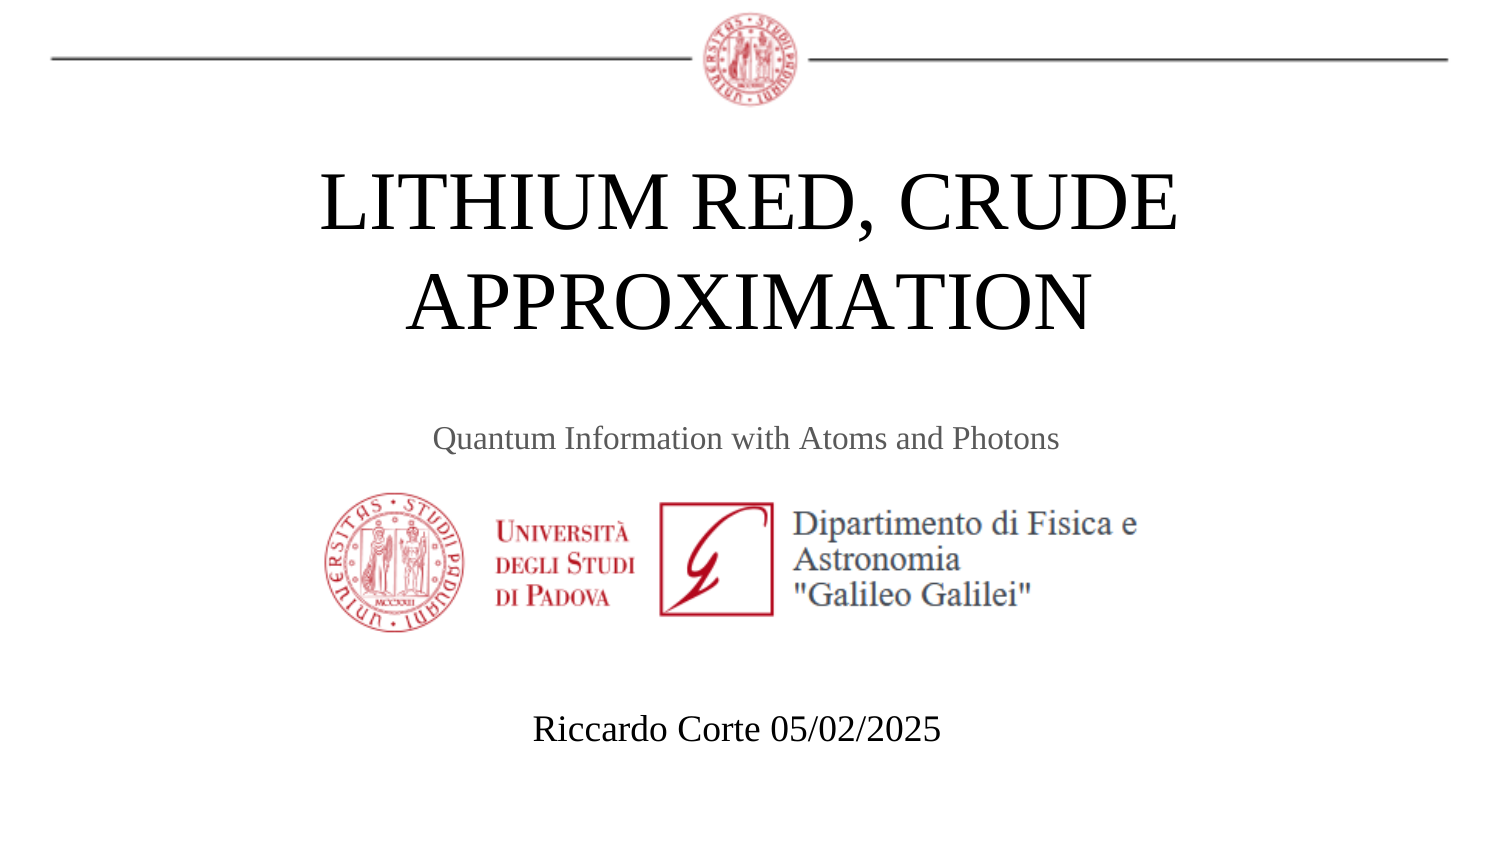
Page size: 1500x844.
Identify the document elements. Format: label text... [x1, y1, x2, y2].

subtitle Quantum Information with Atoms and Photons [51, 401, 1424, 530]
title LITHIUM RED, CRUDE APPROXIMATION [51, 94, 1449, 361]
text_box Riccardo Corte 05/02/2025 [346, 688, 1129, 786]
picture [314, 470, 1186, 648]
